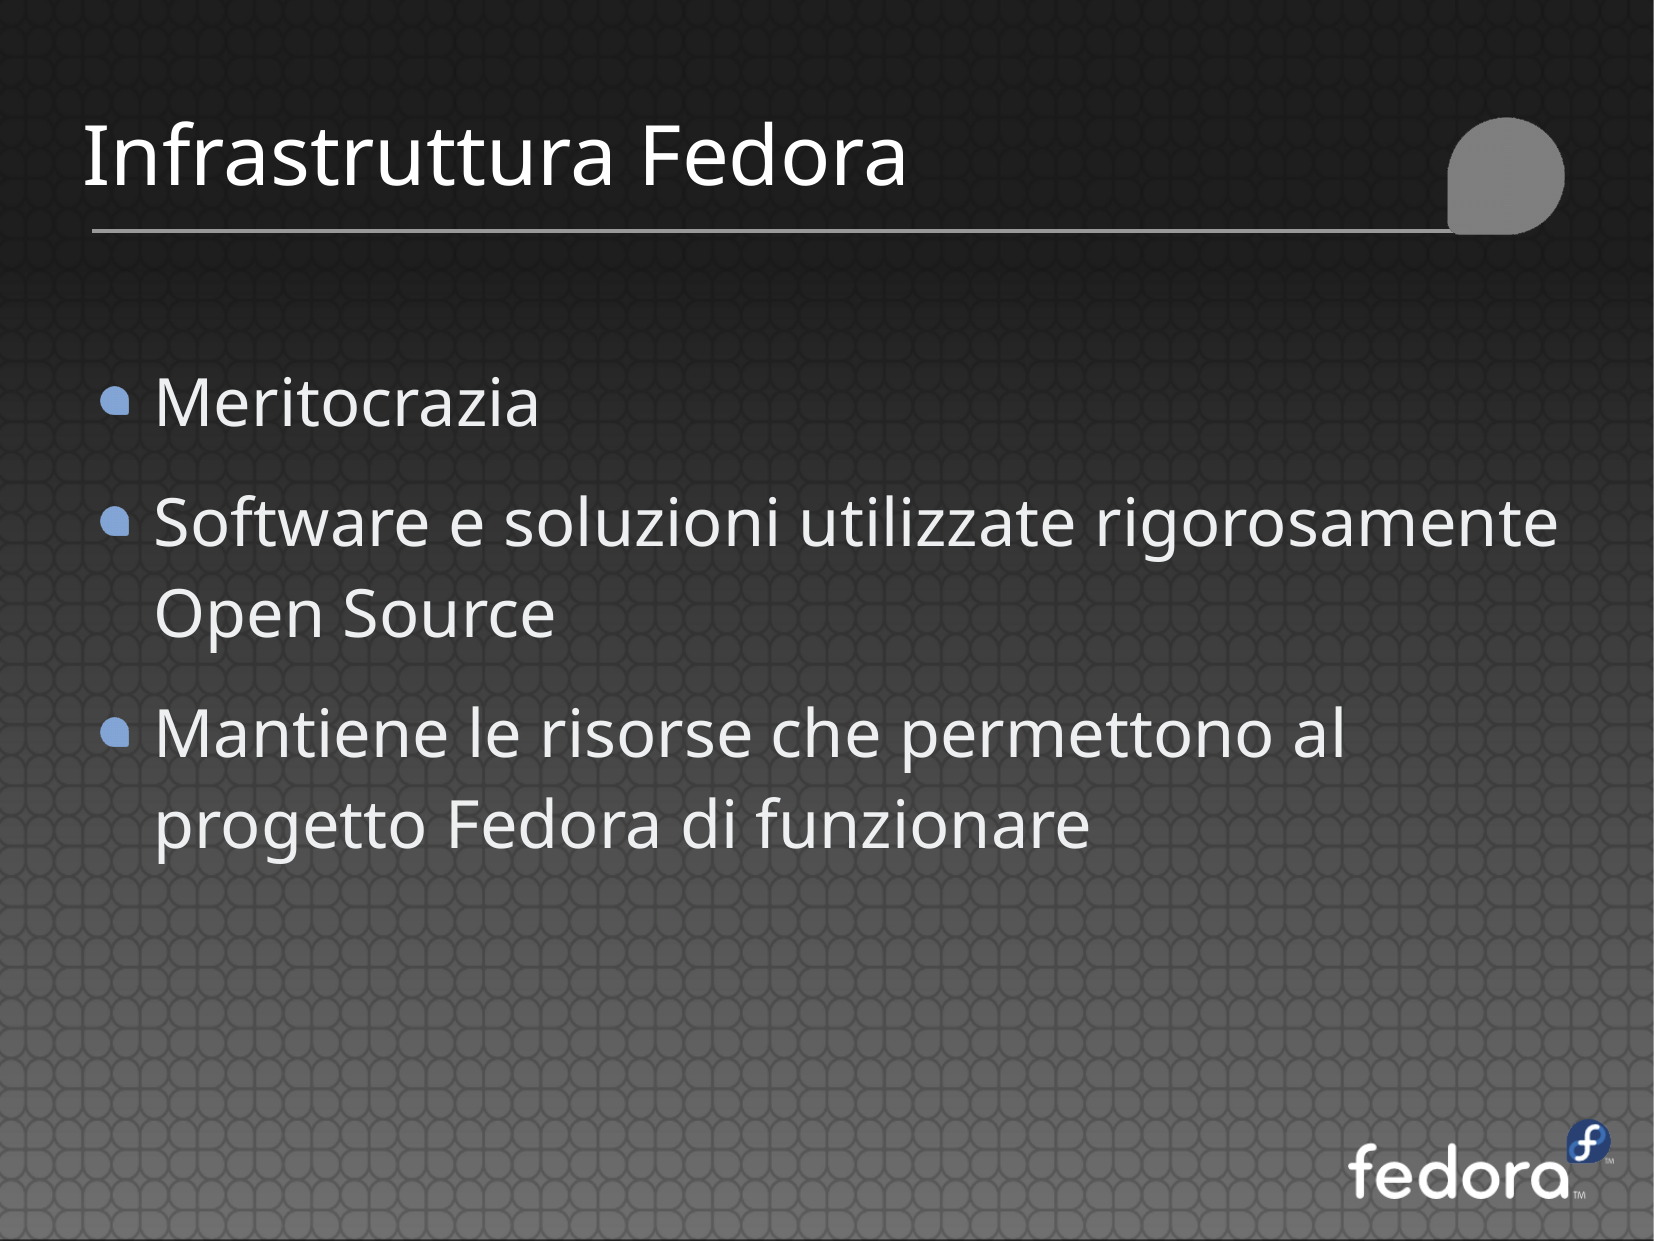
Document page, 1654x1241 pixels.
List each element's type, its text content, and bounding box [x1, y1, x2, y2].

list Meritocrazia Software e soluzioni utilizzate rigorosamente Open Source Mantiene le risorse che permettono al progetto Fedora di funzionare [82, 355, 1571, 1174]
picture [0, 0, 1654, 1241]
title Infrastruttura Fedora [82, 49, 1571, 257]
